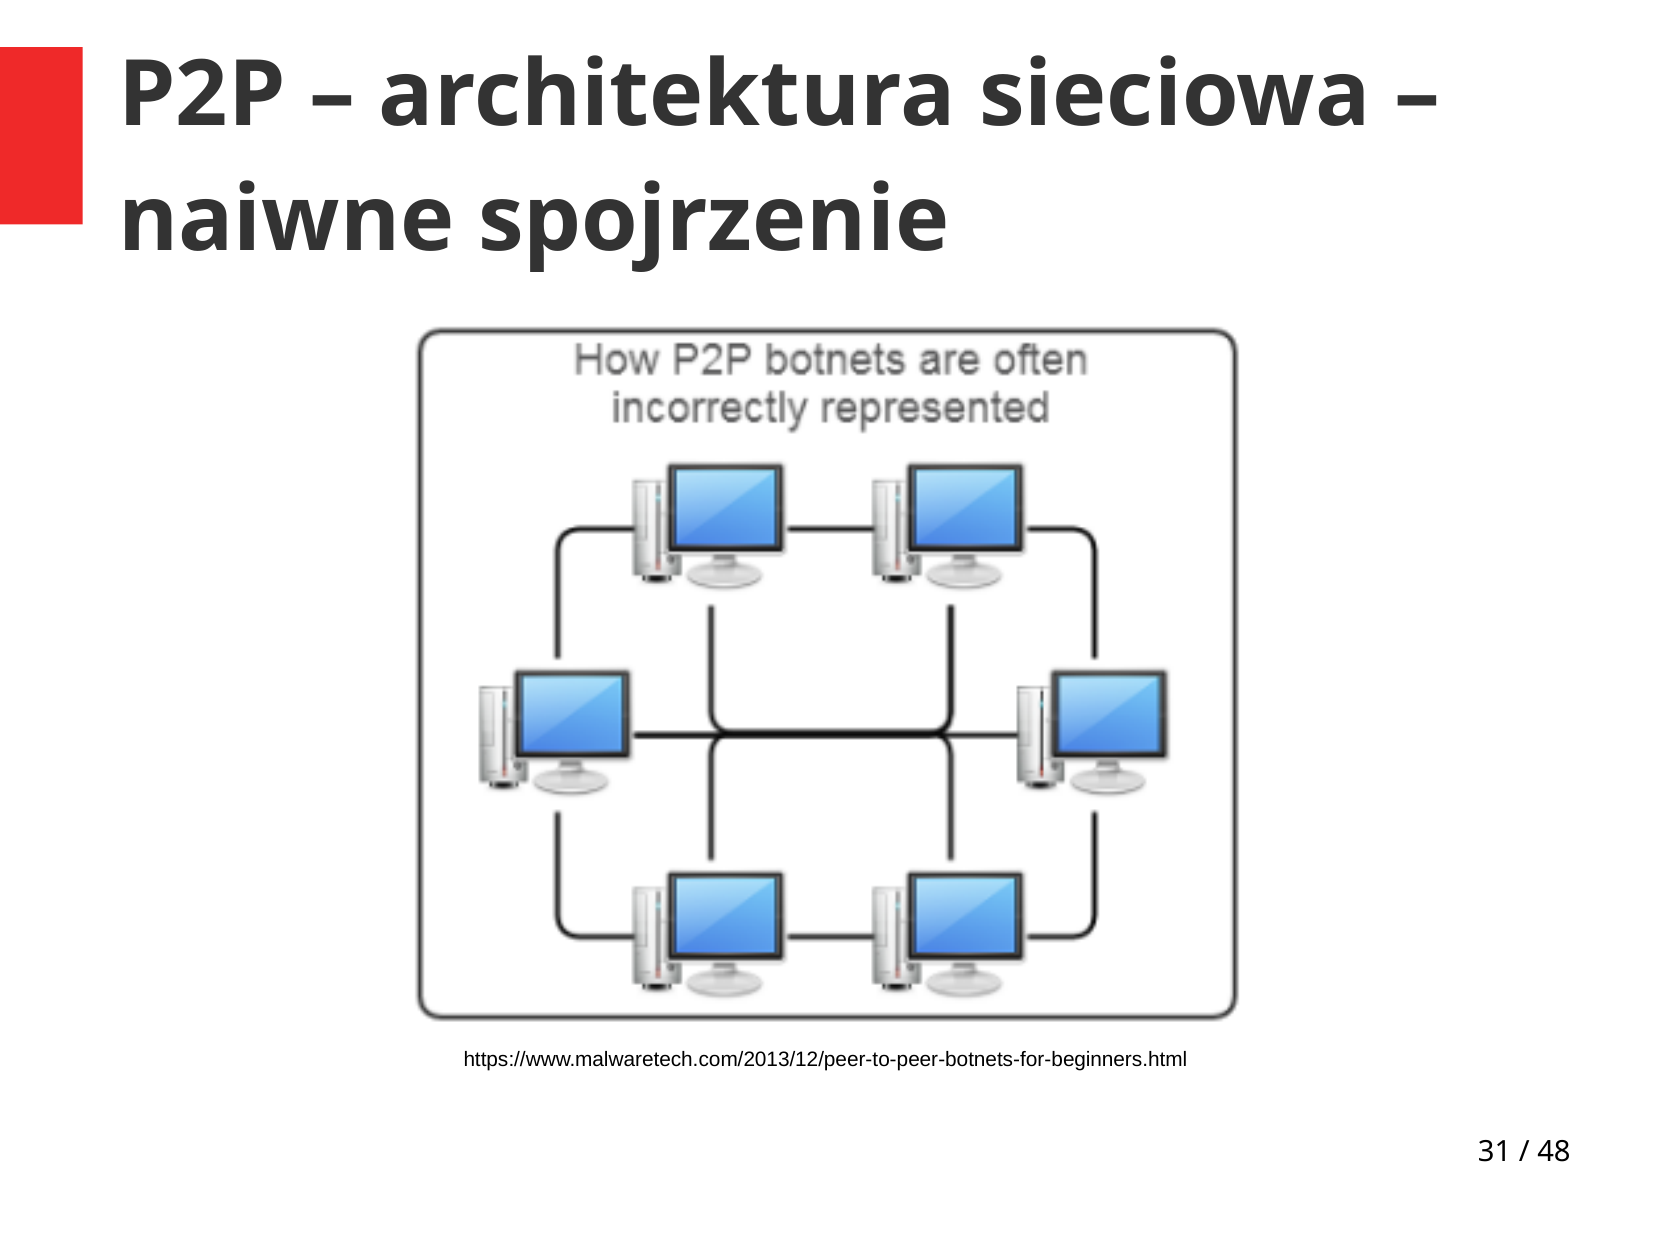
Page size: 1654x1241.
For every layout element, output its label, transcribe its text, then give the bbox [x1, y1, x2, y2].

title P2P – architektura sieciowa – naiwne spojrzenie [118, 45, 1571, 260]
text_box https://www.malwaretech.com/2013/12/peer-to-peer-botnets-for-beginners.html [448, 1040, 1654, 1075]
picture [398, 315, 1255, 1035]
